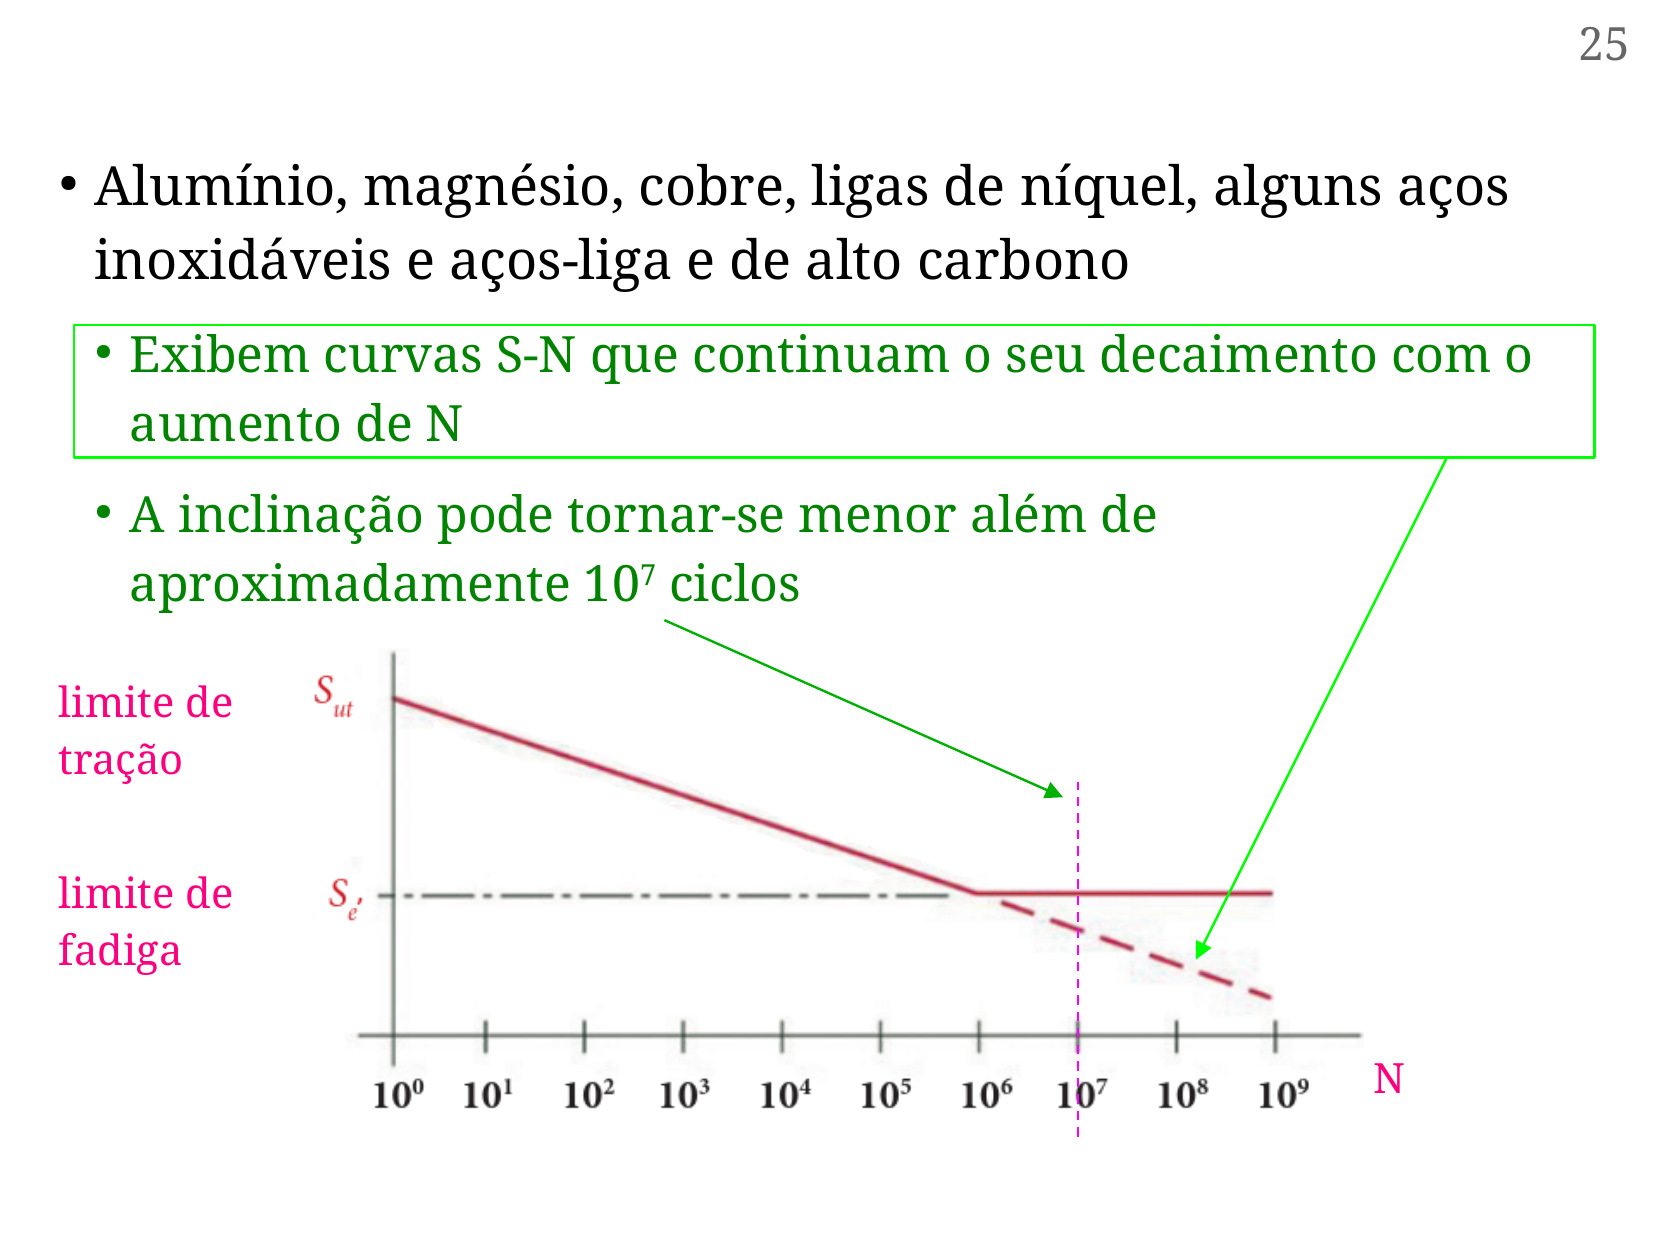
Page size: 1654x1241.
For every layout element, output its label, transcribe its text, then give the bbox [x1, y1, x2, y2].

list Alumínio, magnésio, cobre, ligas de níquel, alguns aços inoxidáveis e aços-liga e de alto carbono Exibem curvas S-N que continuam o seu decaimento com o aumento de N A inclinação pode tornar-se menor além de aproximadamente 107 ciclos [59, 147, 1595, 1211]
text_box limite de tração [44, 665, 266, 852]
list Alumínio, magnésio, cobre, ligas de níquel, alguns aços inoxidáveis e aços-liga e de alto carbono Exibem curvas S-N que continuam o seu decaimento com o aumento de N A inclinação pode tornar-se menor além de aproximadamente 107 ciclos [75, 326, 1593, 456]
text_box limite de fadiga [44, 856, 266, 1043]
text_box N [1358, 1041, 1447, 1114]
picture [310, 645, 1364, 1123]
